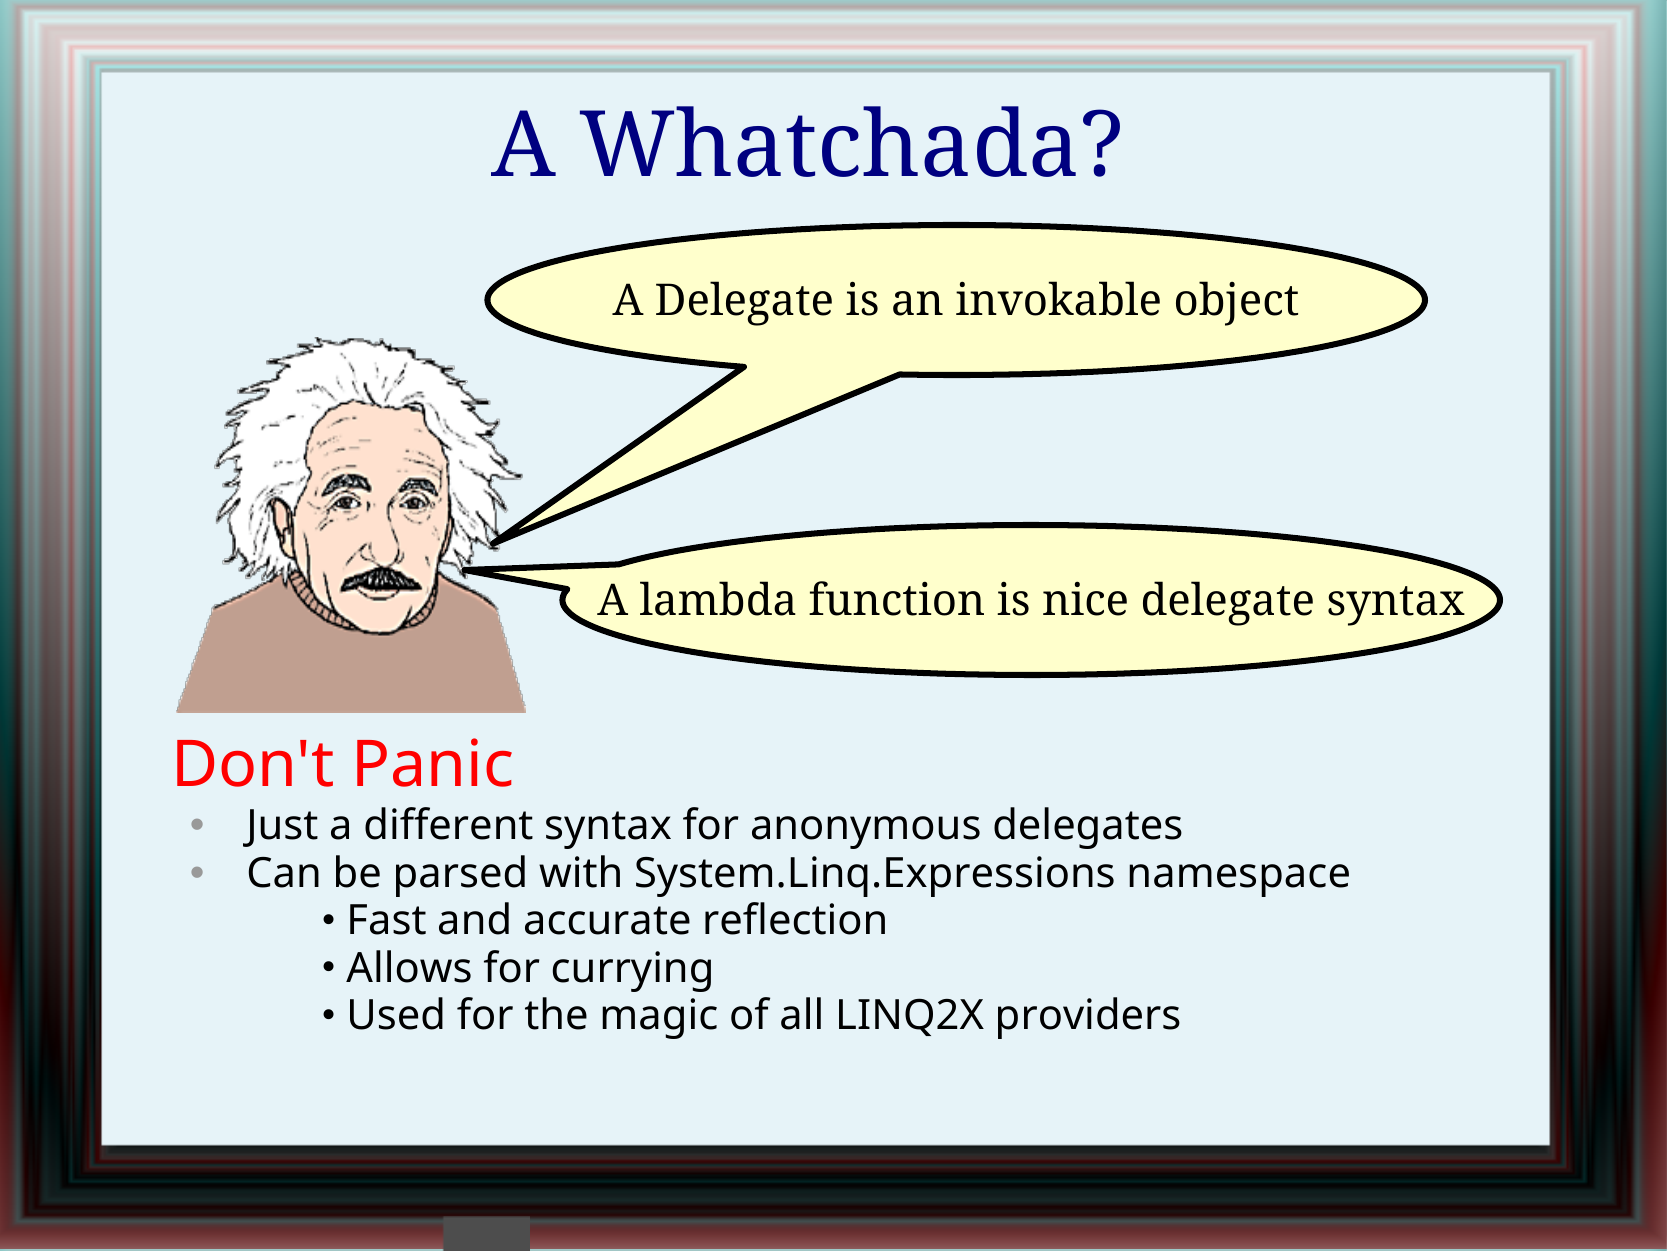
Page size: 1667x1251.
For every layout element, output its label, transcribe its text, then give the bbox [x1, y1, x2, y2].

text_box A lambda function is nice delegate syntax [464, 525, 1501, 676]
text_box A Delegate is an invokable object [487, 225, 1426, 544]
text_box A Whatchada? [274, 93, 1342, 198]
picture [0, 0, 1667, 1251]
text_box Don't Panic Just a different syntax for anonymous delegates Can be parsed with System.Linq.Expressions namespace Fast and accurate reflection Allows for currying Used for the magic of all LINQ2X providers [171, 728, 1588, 1040]
